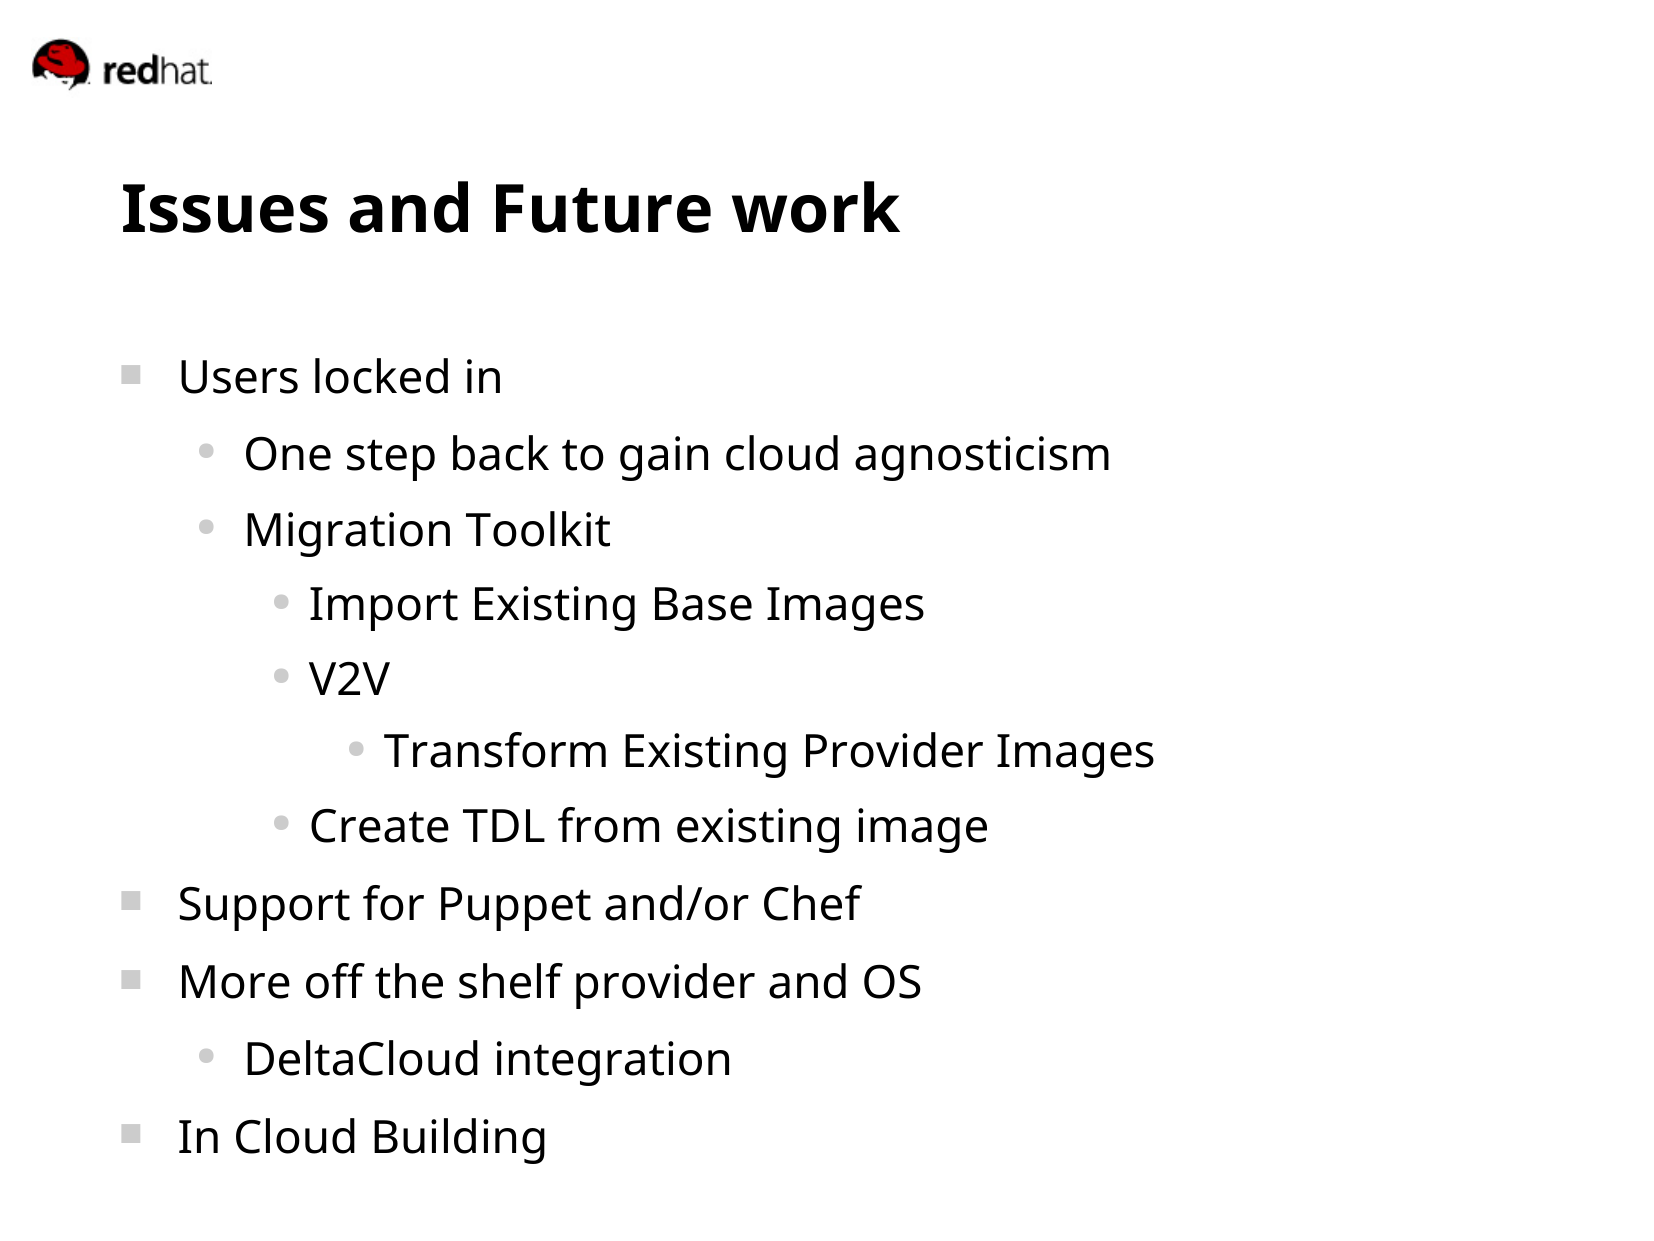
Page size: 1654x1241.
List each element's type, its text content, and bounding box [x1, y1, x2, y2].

list Users locked in One step back to gain cloud agnosticism Migration Toolkit Import Existing Base Images V2V Transform Existing Provider Images Create TDL from existing image Support for Puppet and/or Chef More off the shelf provider and OS DeltaCloud integration In Cloud Building [121, 344, 1534, 1127]
title Issues and Future work [121, 102, 1534, 310]
picture [31, 37, 212, 98]
